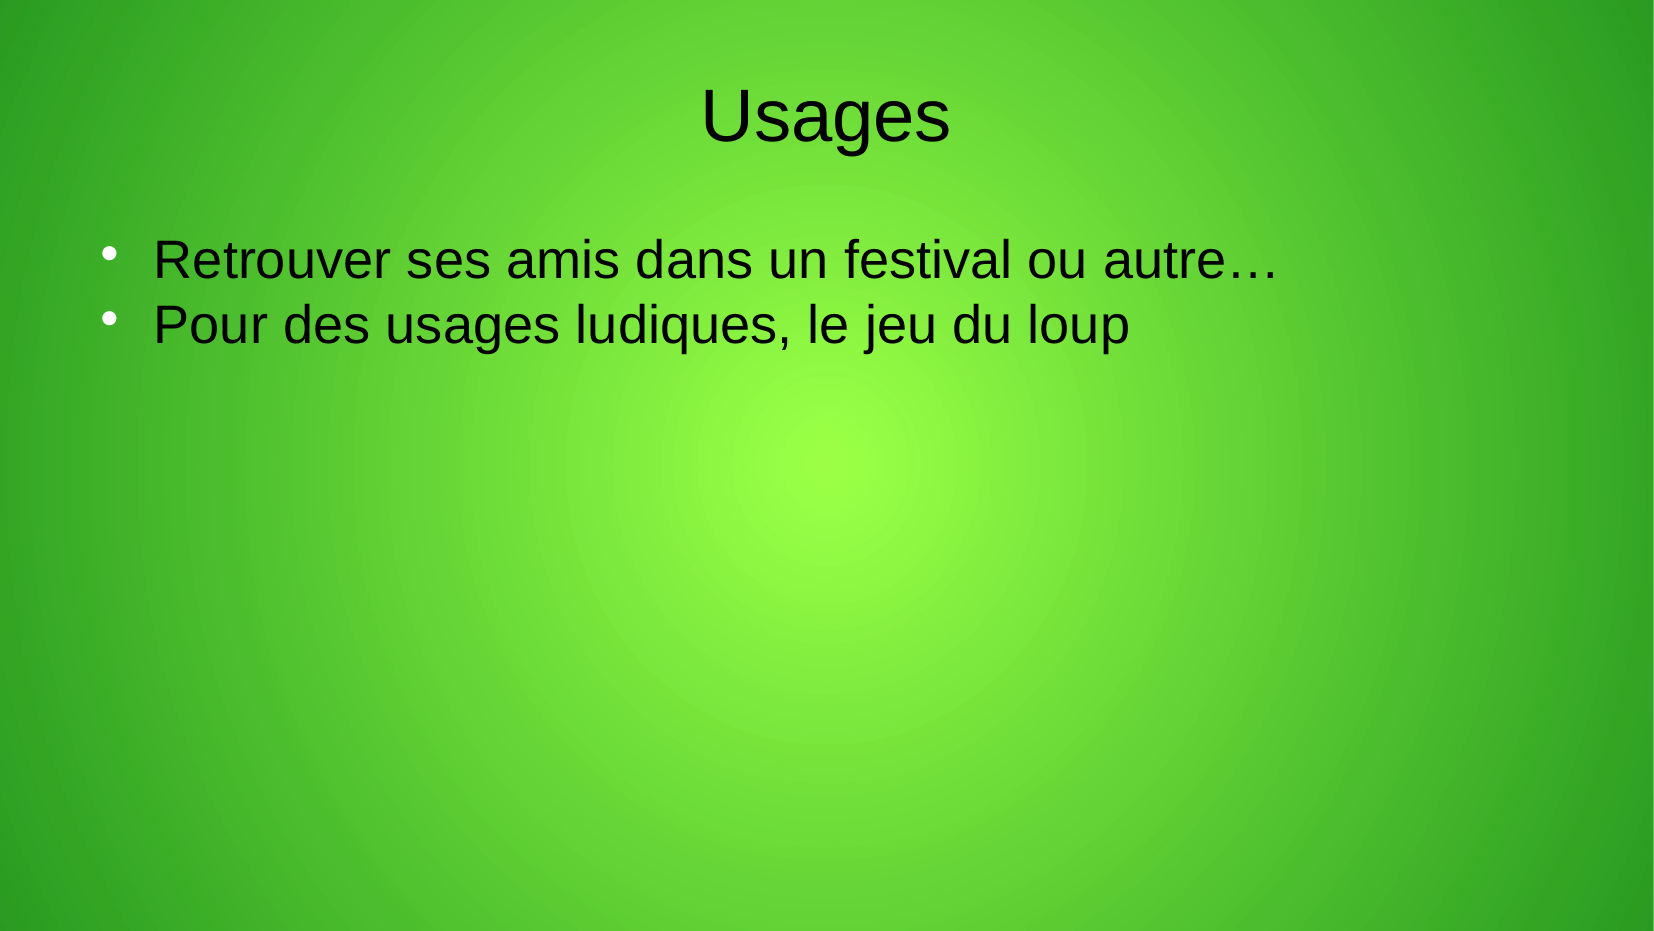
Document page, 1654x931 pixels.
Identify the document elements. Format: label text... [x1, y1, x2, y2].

picture [0, 0, 1654, 931]
text_box Retrouver ses amis dans un festival ou autre… Pour des usages ludiques, le jeu du loup [82, 224, 1571, 764]
text_box Usages [82, 35, 1571, 189]
